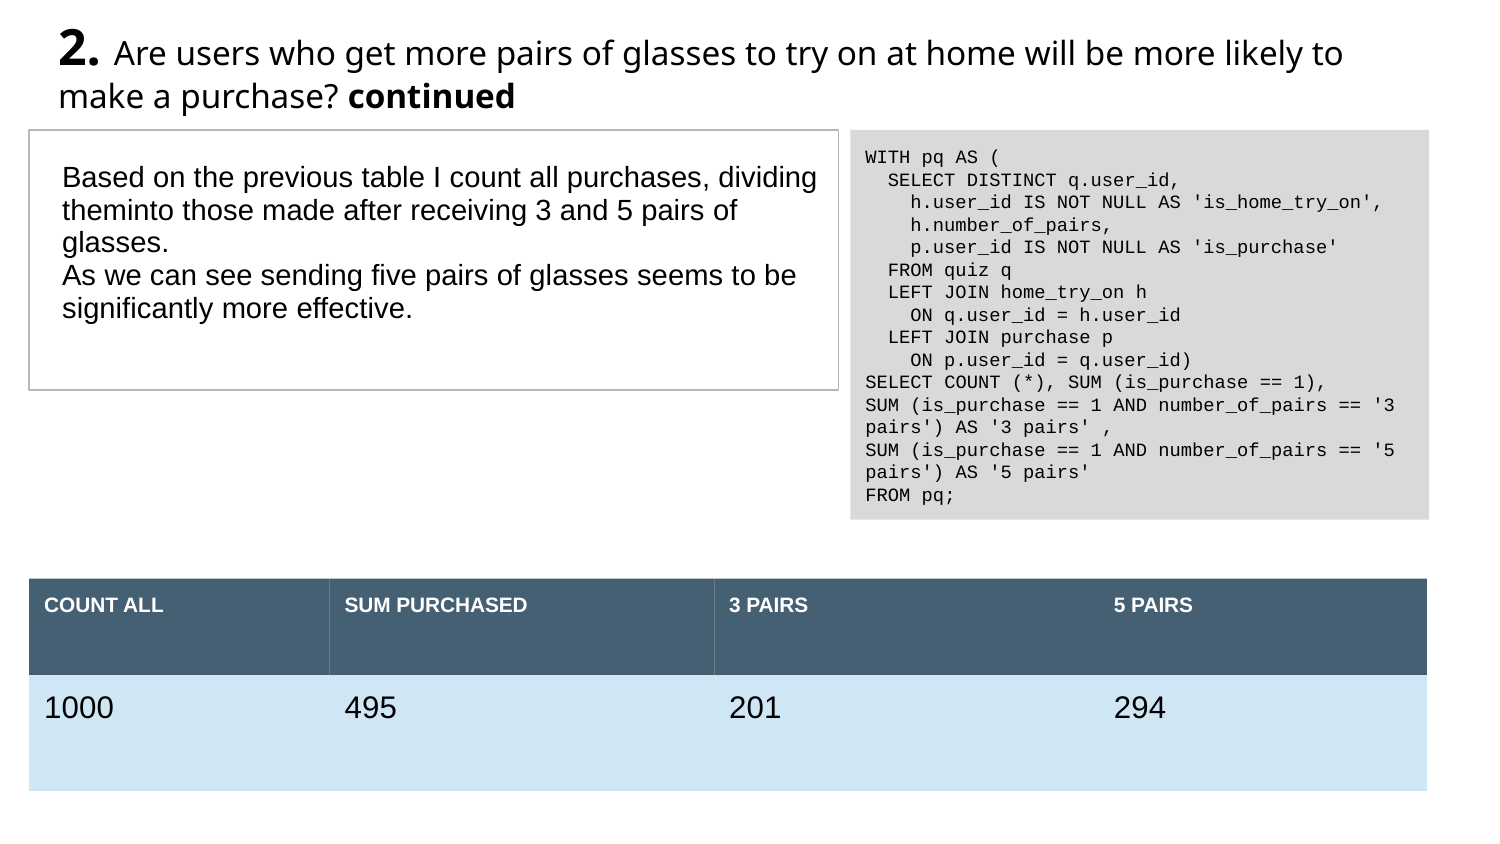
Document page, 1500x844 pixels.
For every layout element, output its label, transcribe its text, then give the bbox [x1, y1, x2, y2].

table_header COUNT ALL [29, 579, 330, 675]
text_box 2. Are users who get more pairs of glasses to try on at home will be more likely to make a purchase? continued [43, 0, 1441, 130]
table_header 5 PAIRS [1099, 579, 1427, 675]
text_box WITH pq AS ( SELECT DISTINCT q.user_id, h.user_id IS NOT NULL AS 'is_home_try_on', h.number_of_pairs, p.user_id IS NOT NULL AS 'is_purchase' FROM quiz q LEFT JOIN home_try_on h ON q.user_id = h.user_id LEFT JOIN purchase p ON p.user_id = q.user_id) SELECT COUNT (*), SUM (is_purchase == 1), SUM (is_purchase == 1 AND number_of_pairs == '3 pairs') AS '3 pairs' , SUM (is_purchase == 1 AND number_of_pairs == '5 pairs') AS '5 pairs' FROM pq; [850, 129, 1430, 520]
table_header SUM PURCHASED [330, 579, 714, 675]
text_box Based on the previous table I count all purchases, dividing theminto those made after receiving 3 and 5 pairs of glasses. As we can see sending five pairs of glasses seems to be significantly more effective. [47, 153, 833, 333]
table_cell 1000 [29, 675, 330, 791]
table_cell 495 [330, 675, 714, 791]
table_cell 201 [714, 675, 1099, 791]
table_header 3 PAIRS [714, 579, 1099, 675]
table_cell 294 [1099, 675, 1427, 791]
